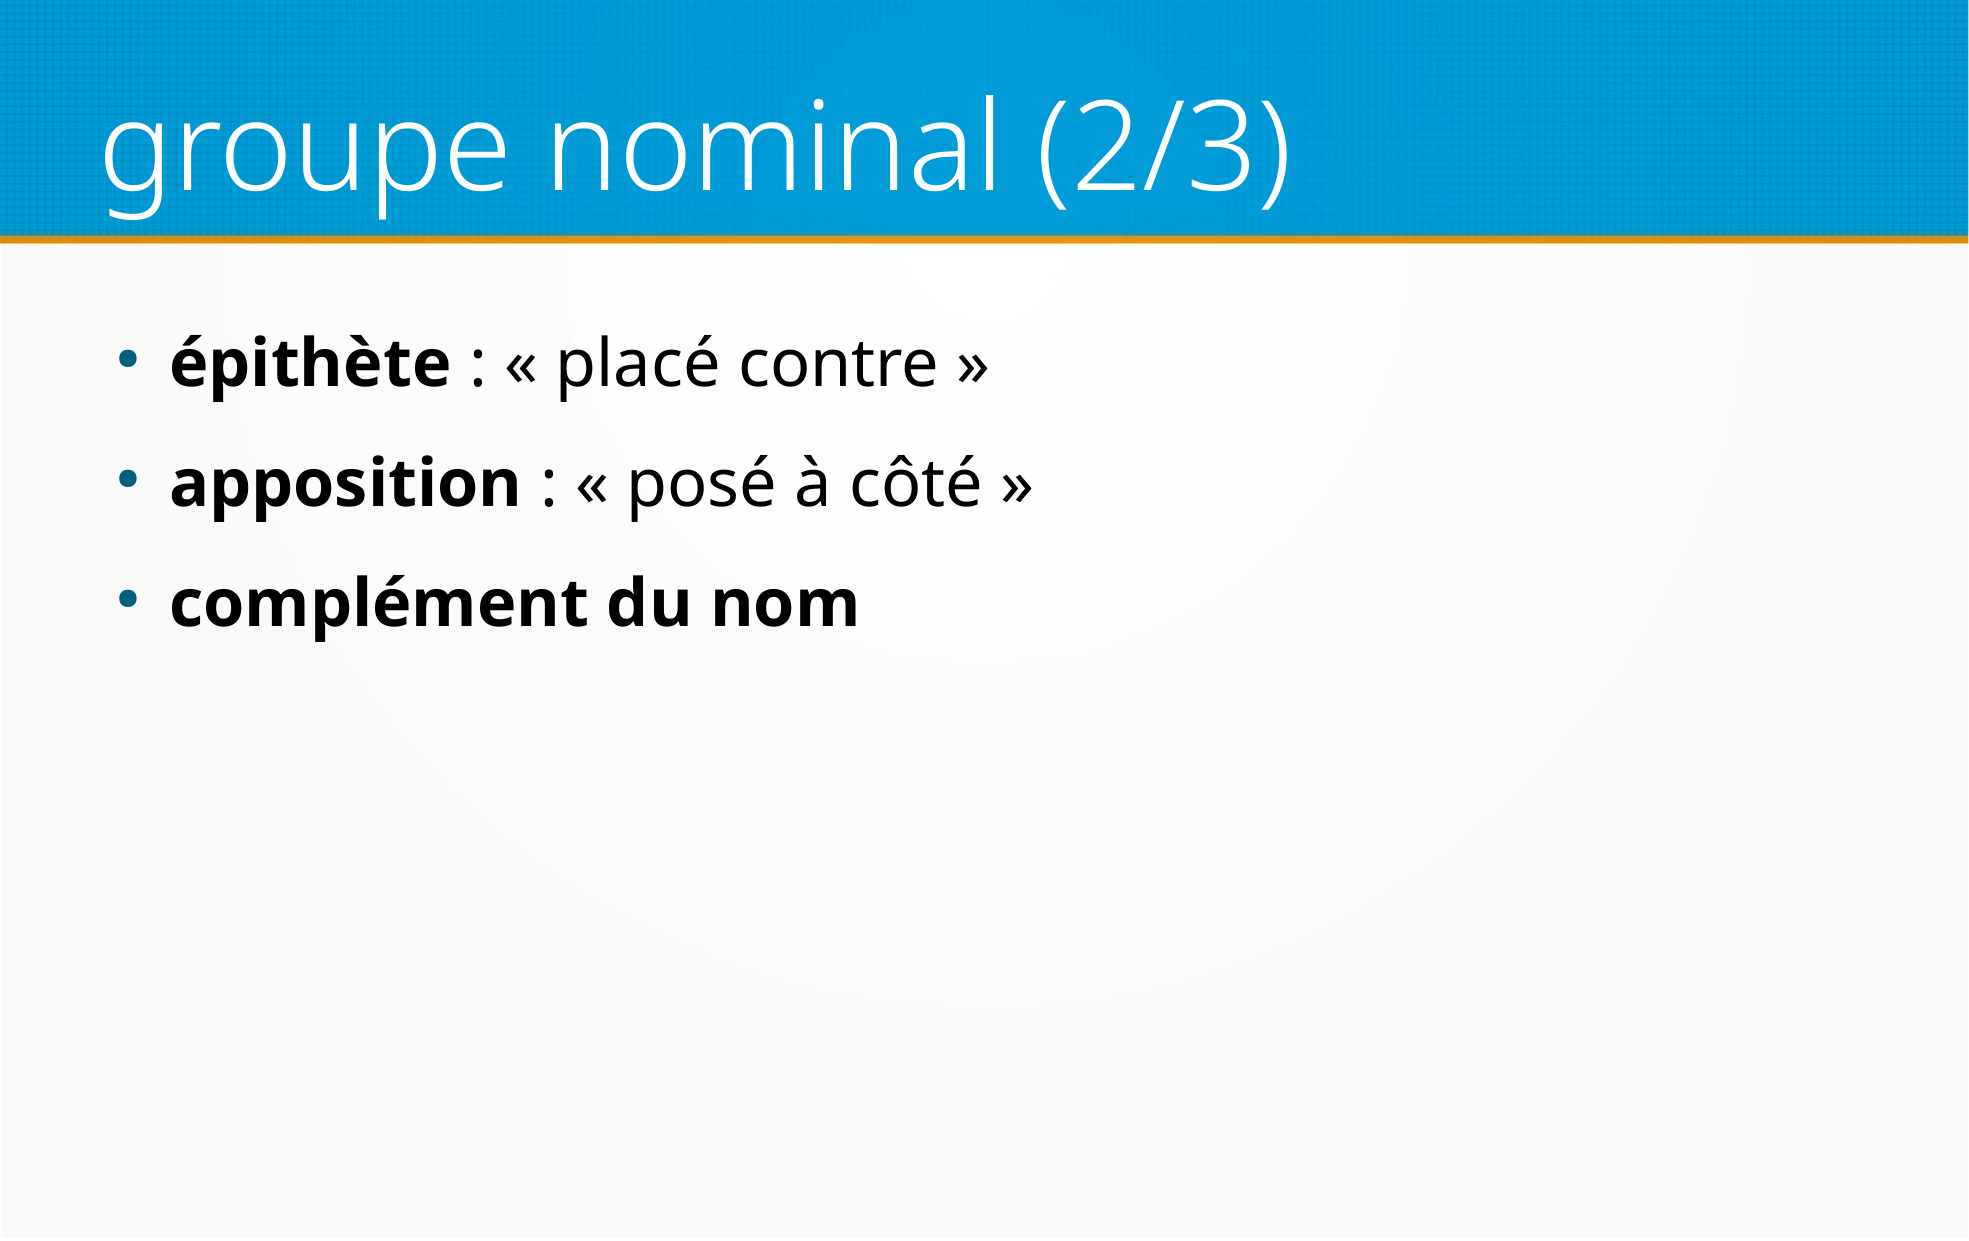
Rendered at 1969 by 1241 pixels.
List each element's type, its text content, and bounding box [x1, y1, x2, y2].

list épithète : « placé contre » apposition : « posé à côté » complément du nom [98, 315, 1861, 1081]
title groupe nominal (2/3) [98, 19, 1870, 227]
picture [0, 233, 1969, 1241]
